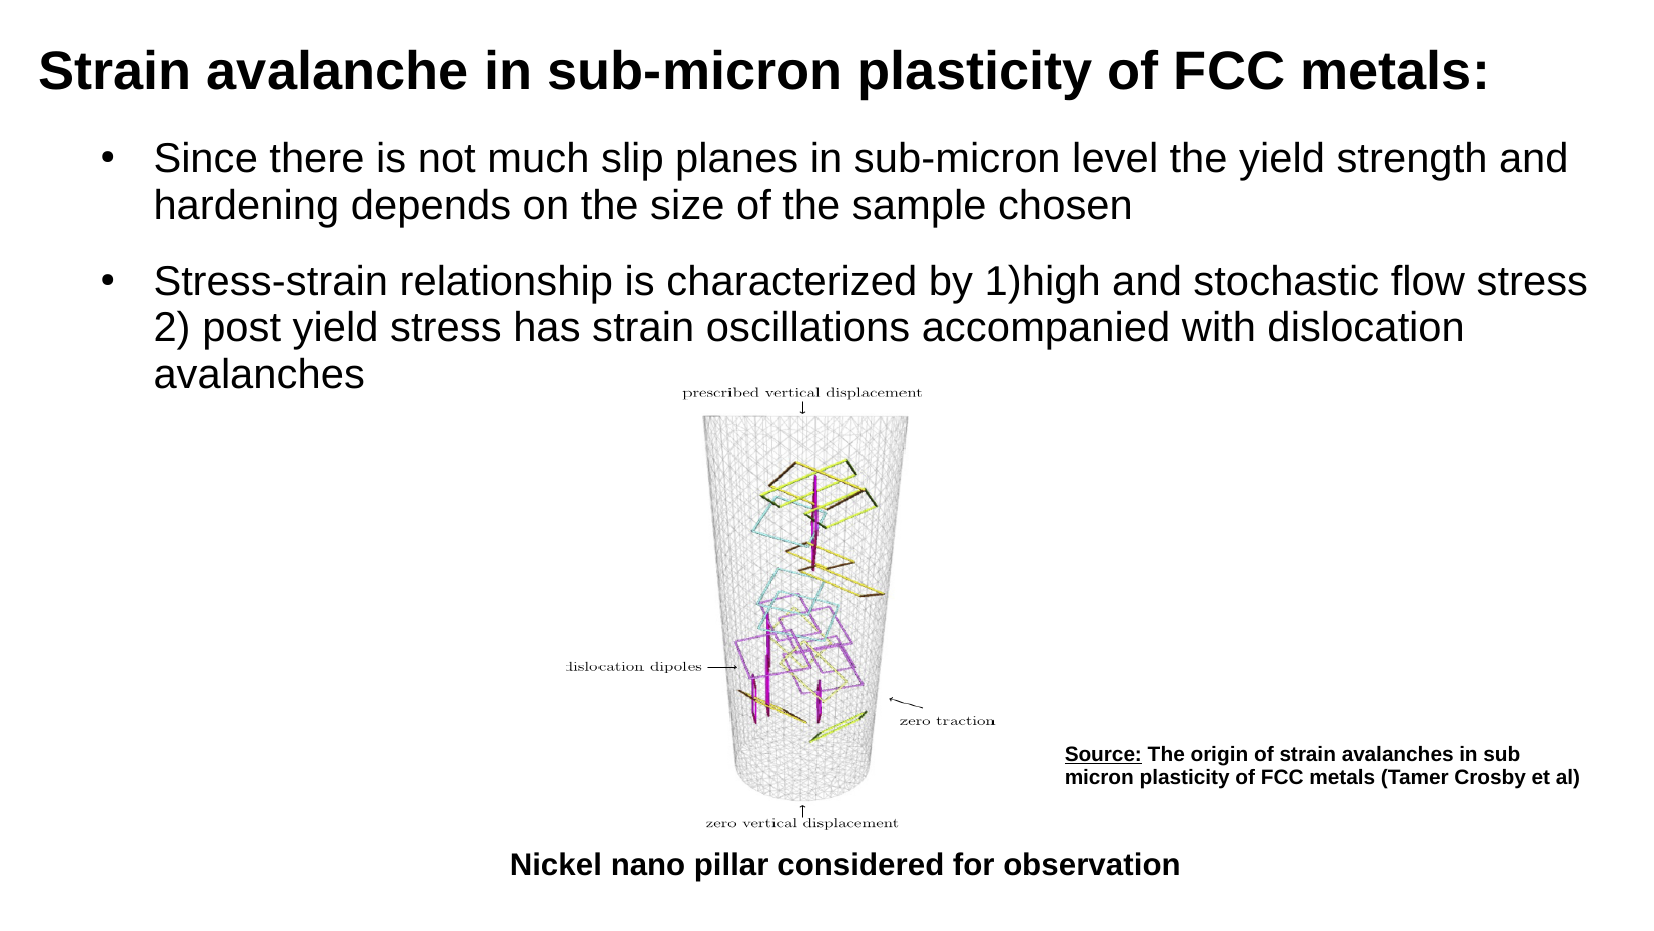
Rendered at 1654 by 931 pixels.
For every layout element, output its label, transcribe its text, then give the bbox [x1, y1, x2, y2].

title Strain avalanche in sub-micron plasticity of FCC metals: [0, 21, 1561, 121]
list Since there is not much slip planes in sub-micron level the yield strength and hardening depends on the size of the sample chosen Stress-strain relationship is characterized by 1)high and stochastic flow stress 2) post yield stress has strain oscillations accompanied with dislocation avalanches [82, 135, 1621, 886]
text_box Source: The origin of strain avalanches in sub micron plasticity of FCC metals (Tamer Crosby et al) [1050, 735, 1609, 827]
text_box Nickel nano pillar considered for observation [495, 840, 1201, 890]
picture [556, 369, 1037, 836]
